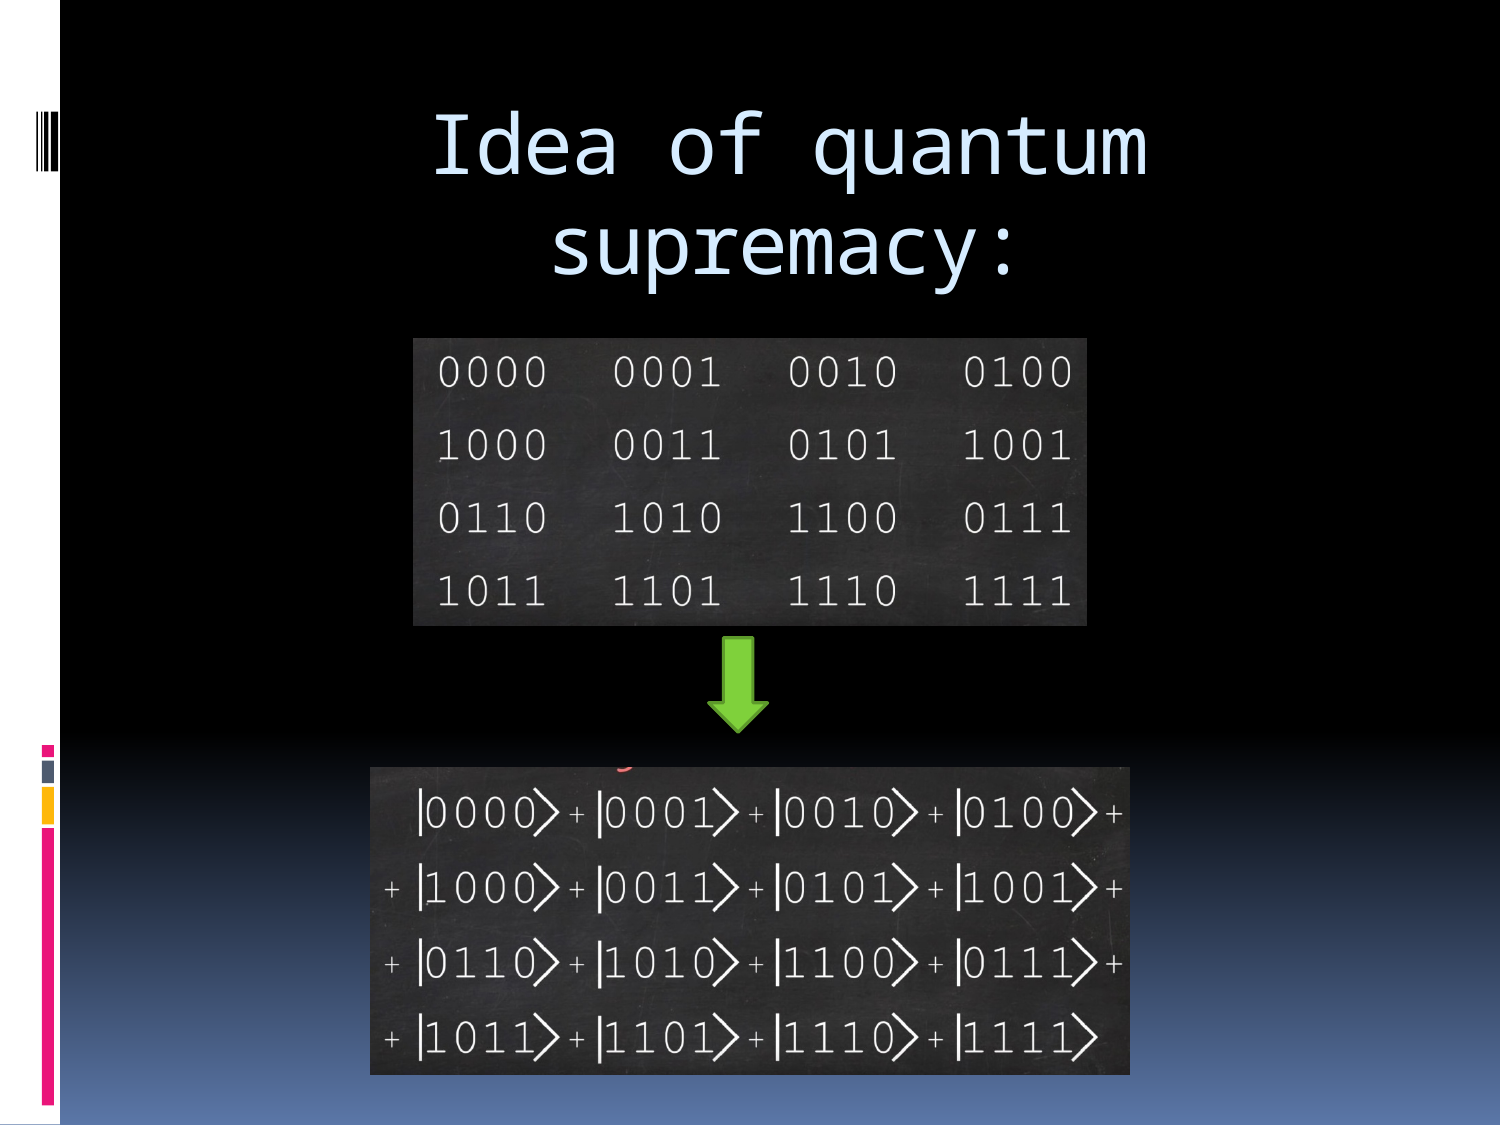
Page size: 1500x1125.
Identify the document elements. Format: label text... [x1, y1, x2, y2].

text_box [708, 637, 768, 733]
picture [413, 338, 1087, 626]
title Idea of quantum supremacy: [150, 83, 1425, 234]
picture [370, 767, 1130, 1075]
